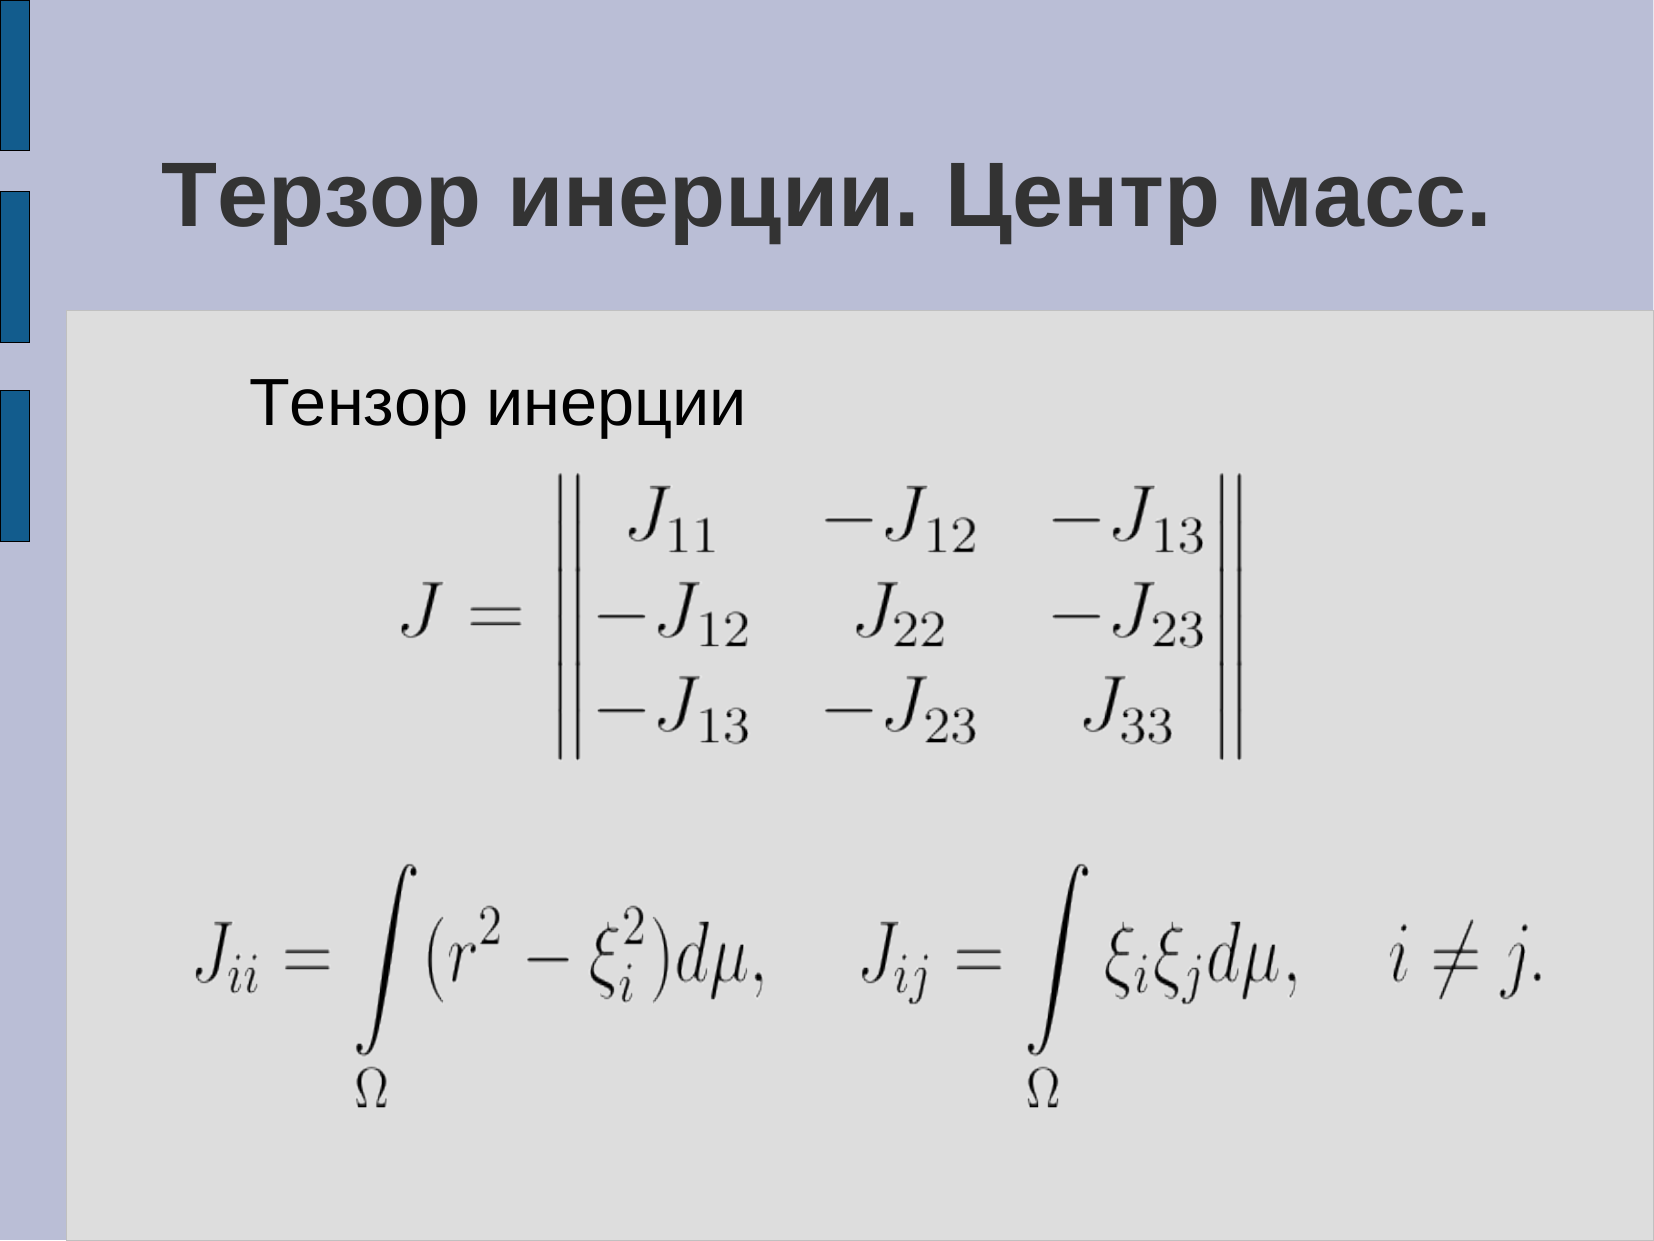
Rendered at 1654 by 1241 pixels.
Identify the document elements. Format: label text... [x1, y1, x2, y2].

picture [147, 830, 1574, 1152]
title Терзор инерции. Центр масс. [121, 91, 1534, 299]
list Тензор инерции [178, 364, 1570, 830]
picture [383, 442, 1297, 829]
